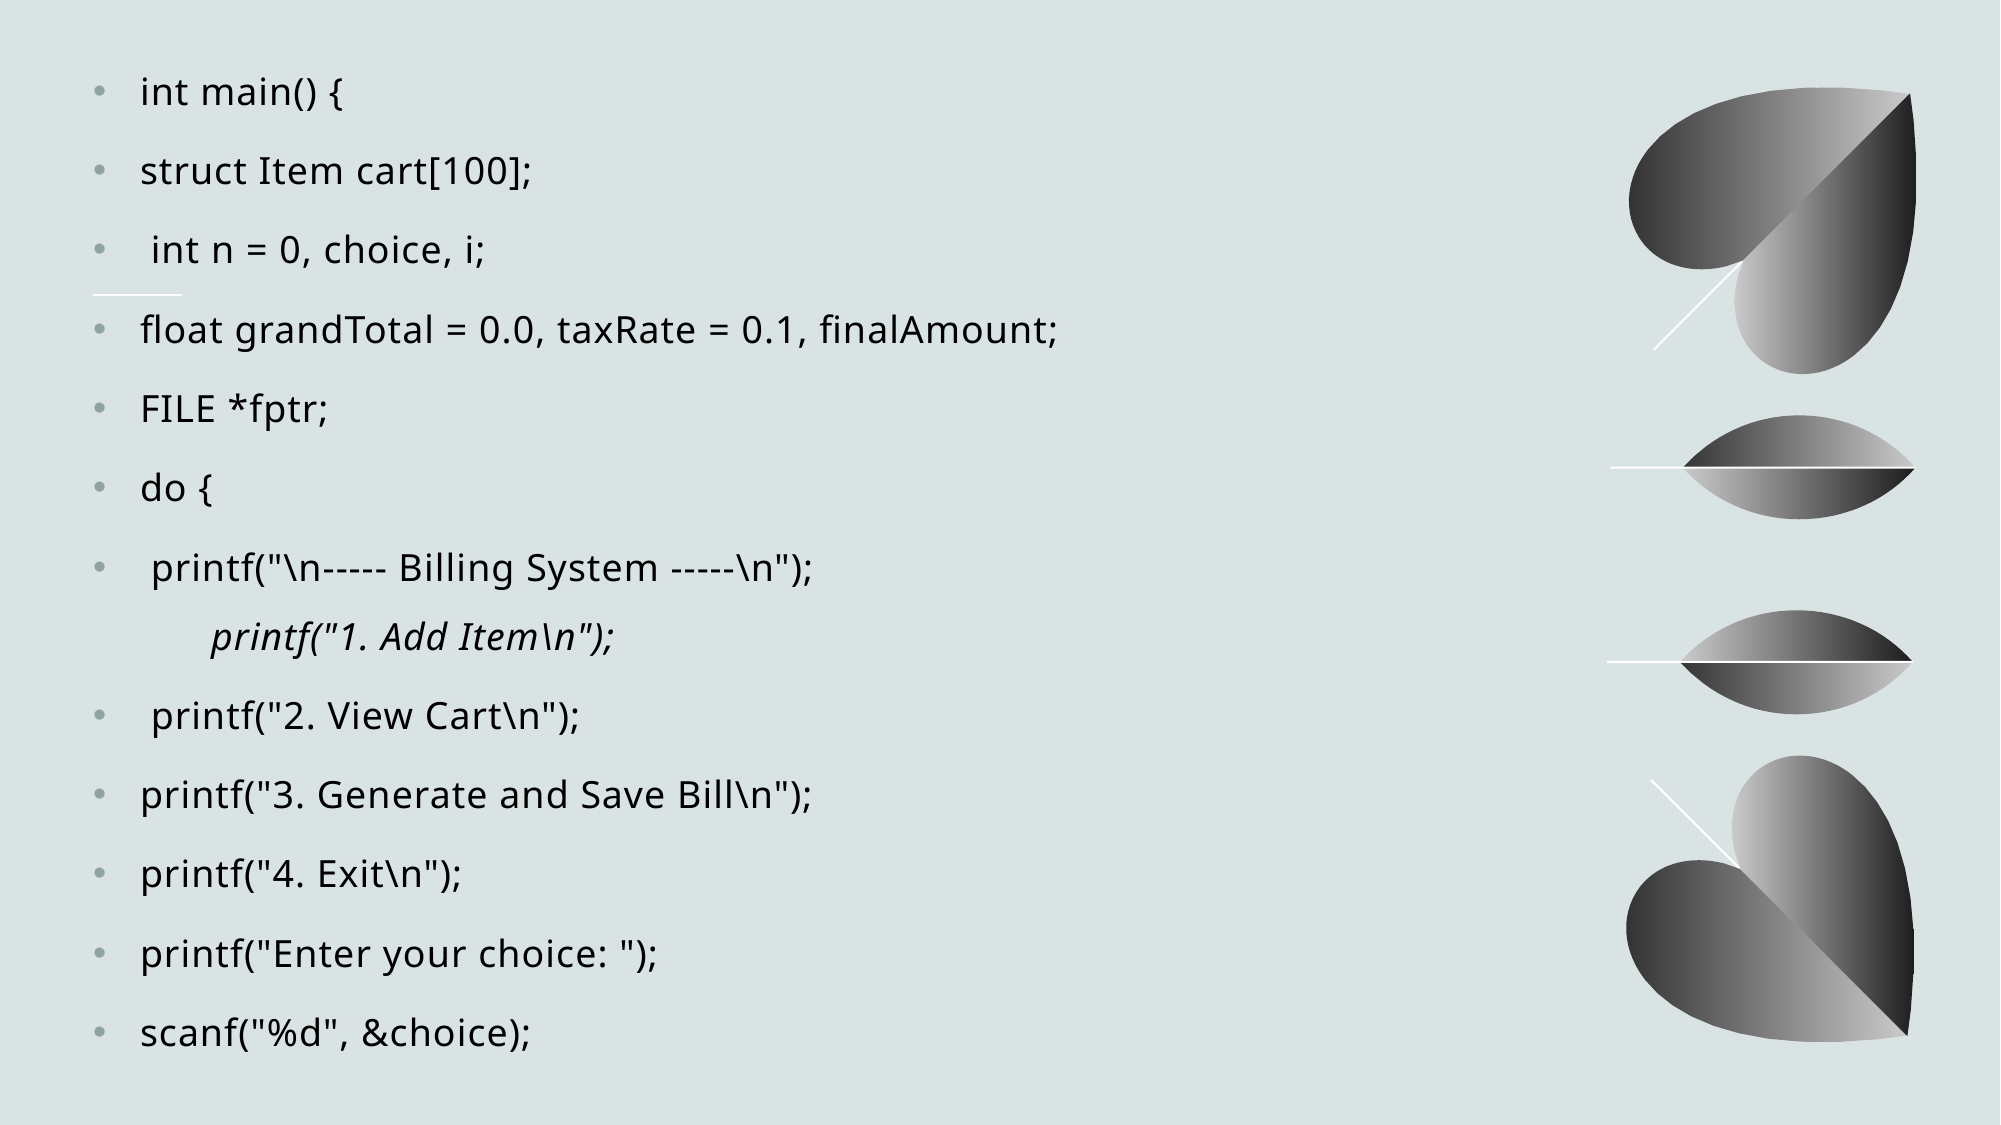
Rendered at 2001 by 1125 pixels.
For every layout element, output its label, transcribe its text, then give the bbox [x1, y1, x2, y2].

list int main() { struct Item cart[100]; int n = 0, choice, i; float grandTotal = 0.0, taxRate = 0.1, finalAmount; FILE *fptr; do { printf("\n----- Billing System -----\n"); printf("1. Add Item\n"); printf("2. View Cart\n"); printf("3. Generate and Save Bill\n"); printf("4. Exit\n"); printf("Enter your choice: "); scanf("%d", &choice); [93, 46, 1513, 1063]
